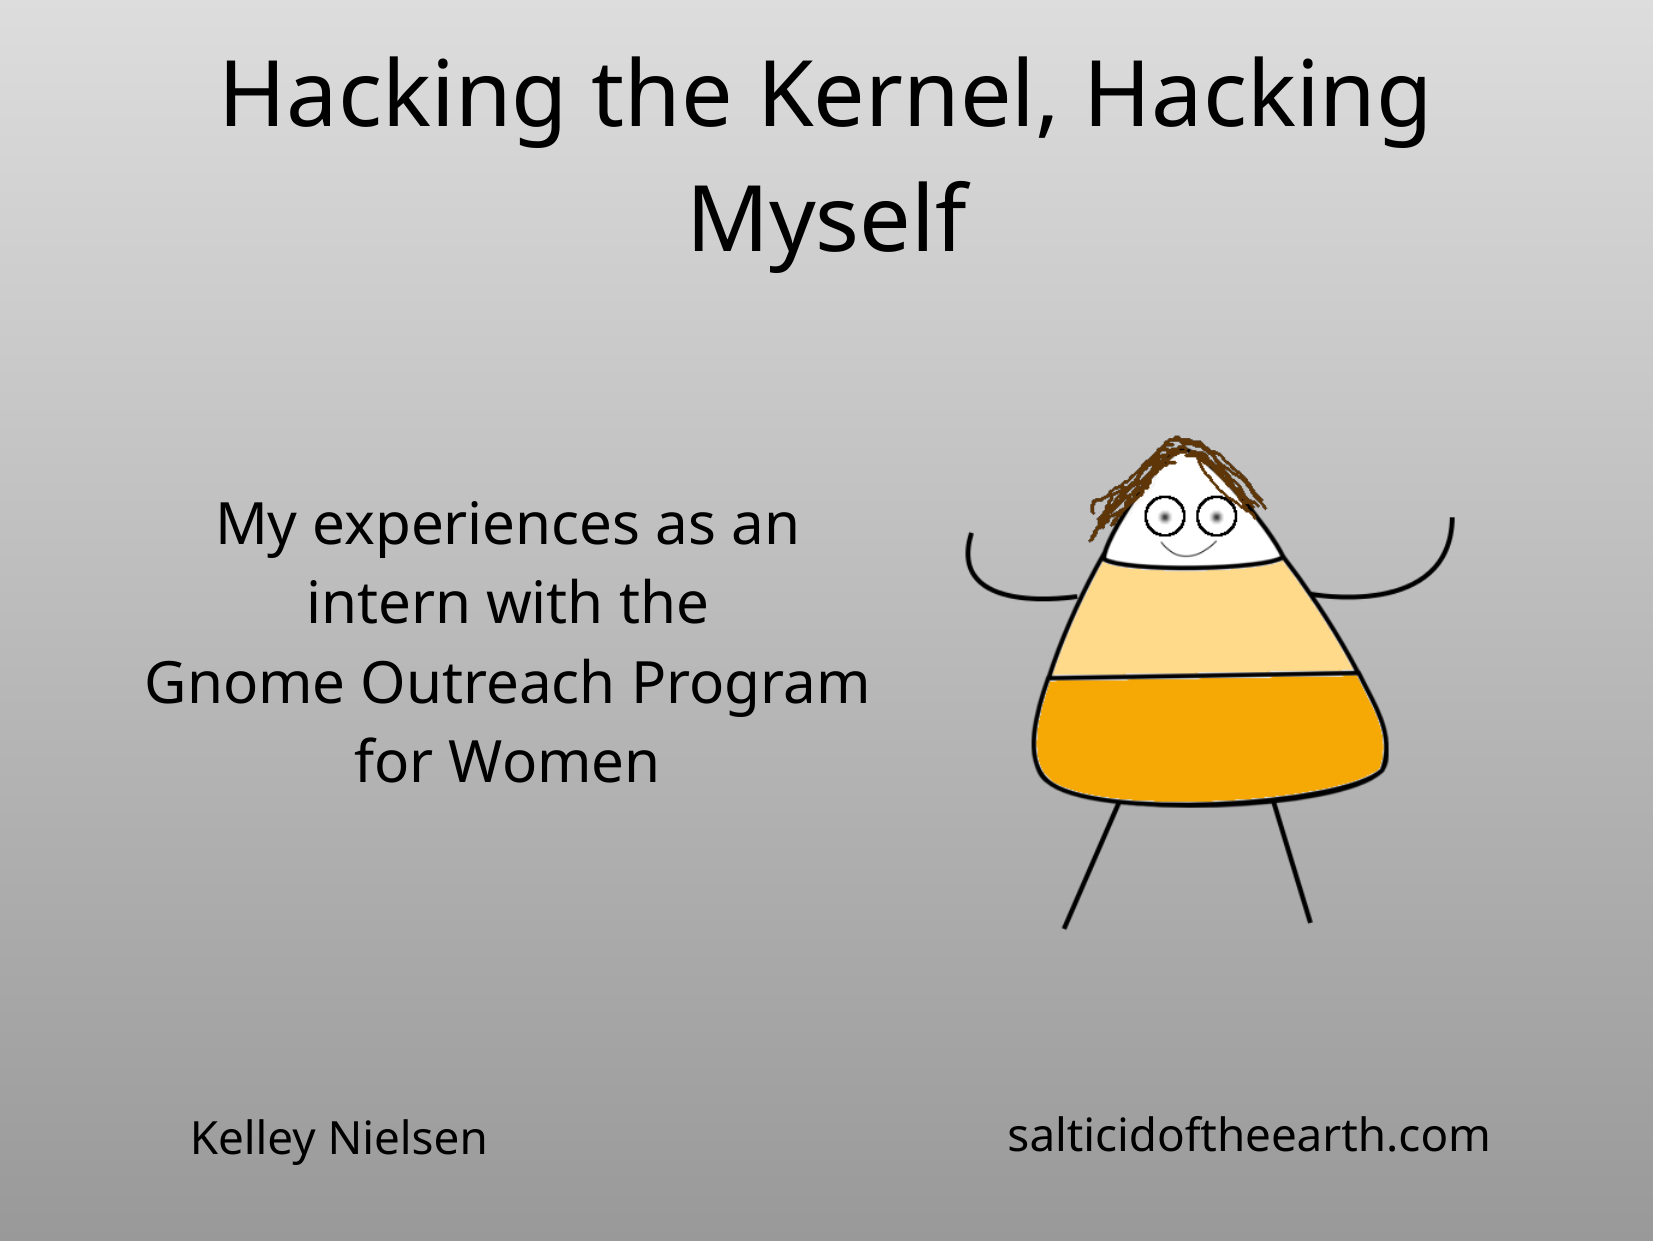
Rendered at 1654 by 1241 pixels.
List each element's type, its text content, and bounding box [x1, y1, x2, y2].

text_box Kelley Nielsen [175, 1097, 500, 1163]
title Hacking the Kernel, Hacking Myself [82, 49, 1571, 257]
text_box salticidoftheearth.com [992, 1095, 1511, 1160]
text_box My experiences as an intern with the Gnome Outreach Program for Women [129, 474, 826, 766]
picture [861, 287, 1575, 1007]
